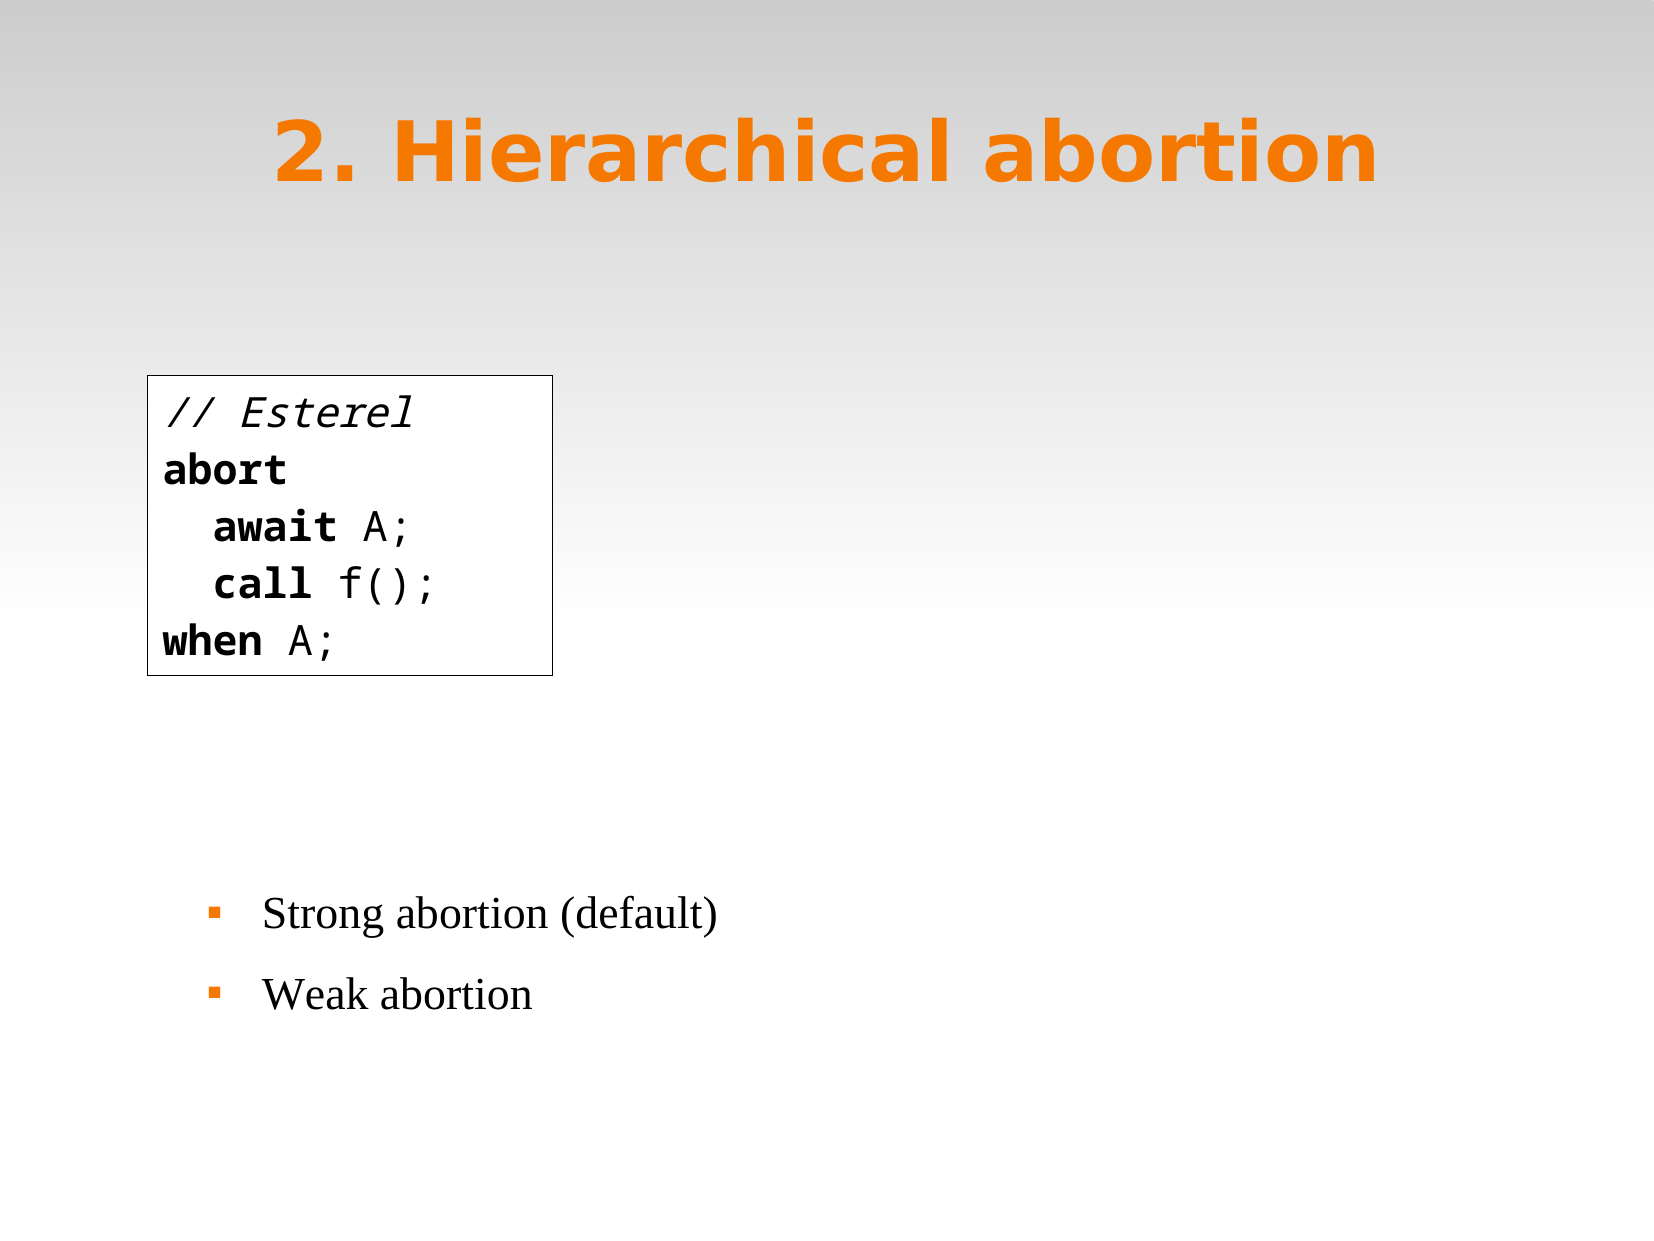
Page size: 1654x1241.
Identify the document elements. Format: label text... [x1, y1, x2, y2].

text_box // Esterel abort await A; call f(); when A; [147, 375, 553, 676]
list Strong abortion (default) Weak abortion [120, 888, 751, 1035]
title 2. Hierarchical abortion [82, 49, 1571, 257]
